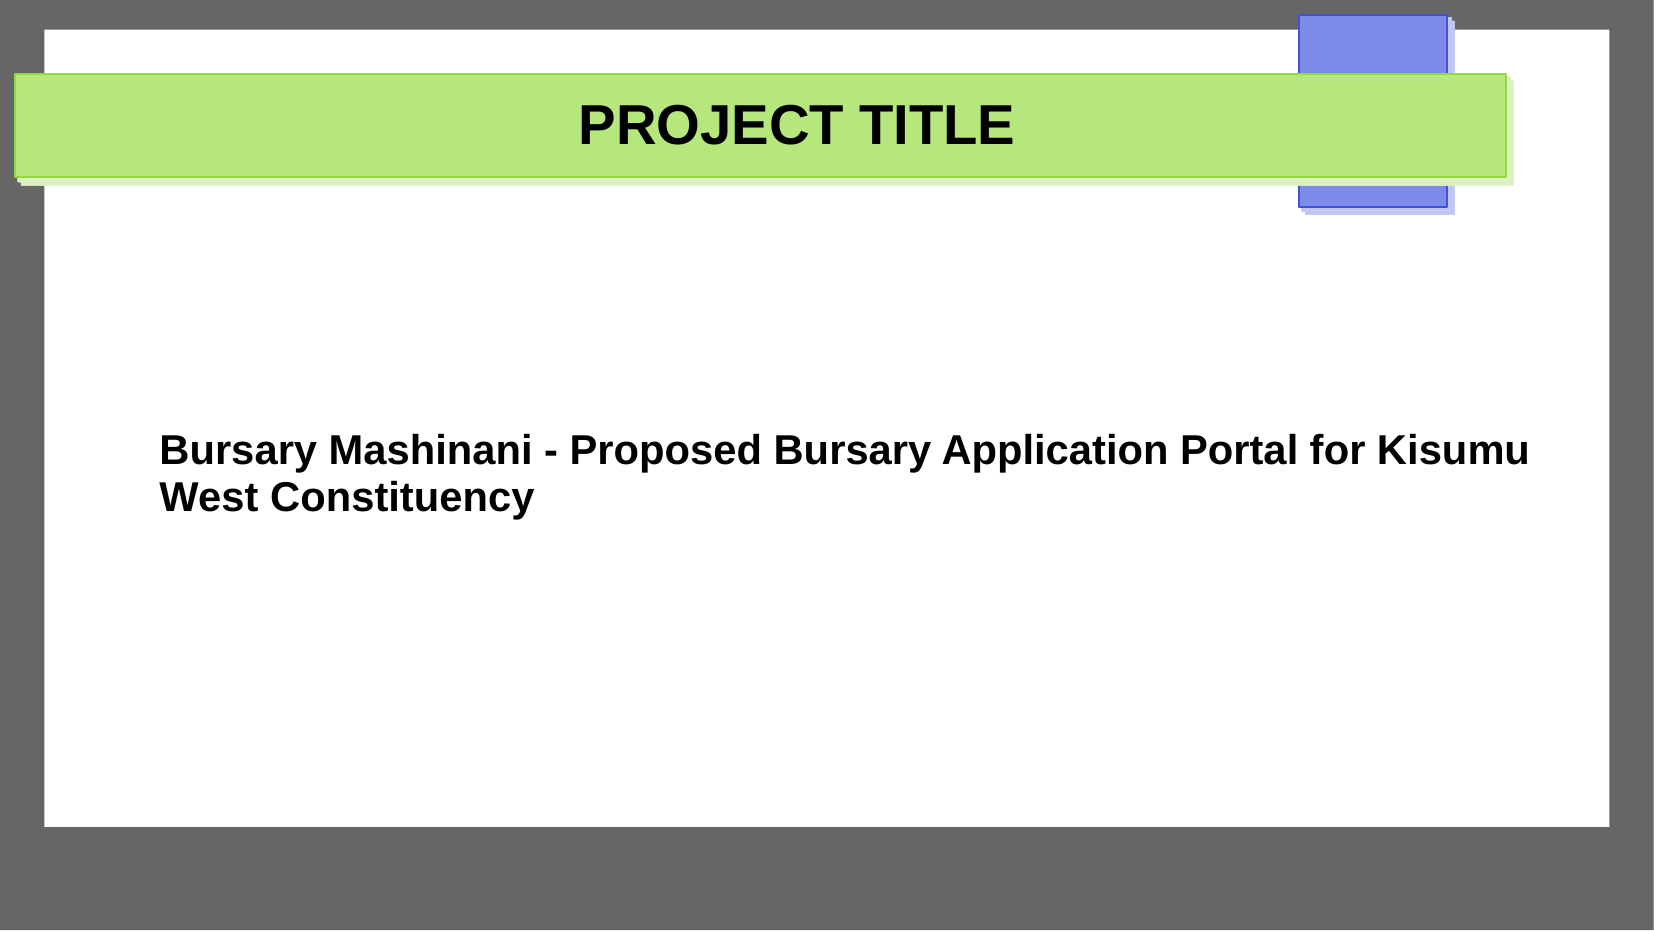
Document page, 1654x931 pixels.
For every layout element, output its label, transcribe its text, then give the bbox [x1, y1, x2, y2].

title PROJECT TITLE [88, 73, 1506, 178]
list Bursary Mashinani - Proposed Bursary Application Portal for Kisumu West Constituency [88, 221, 1565, 813]
